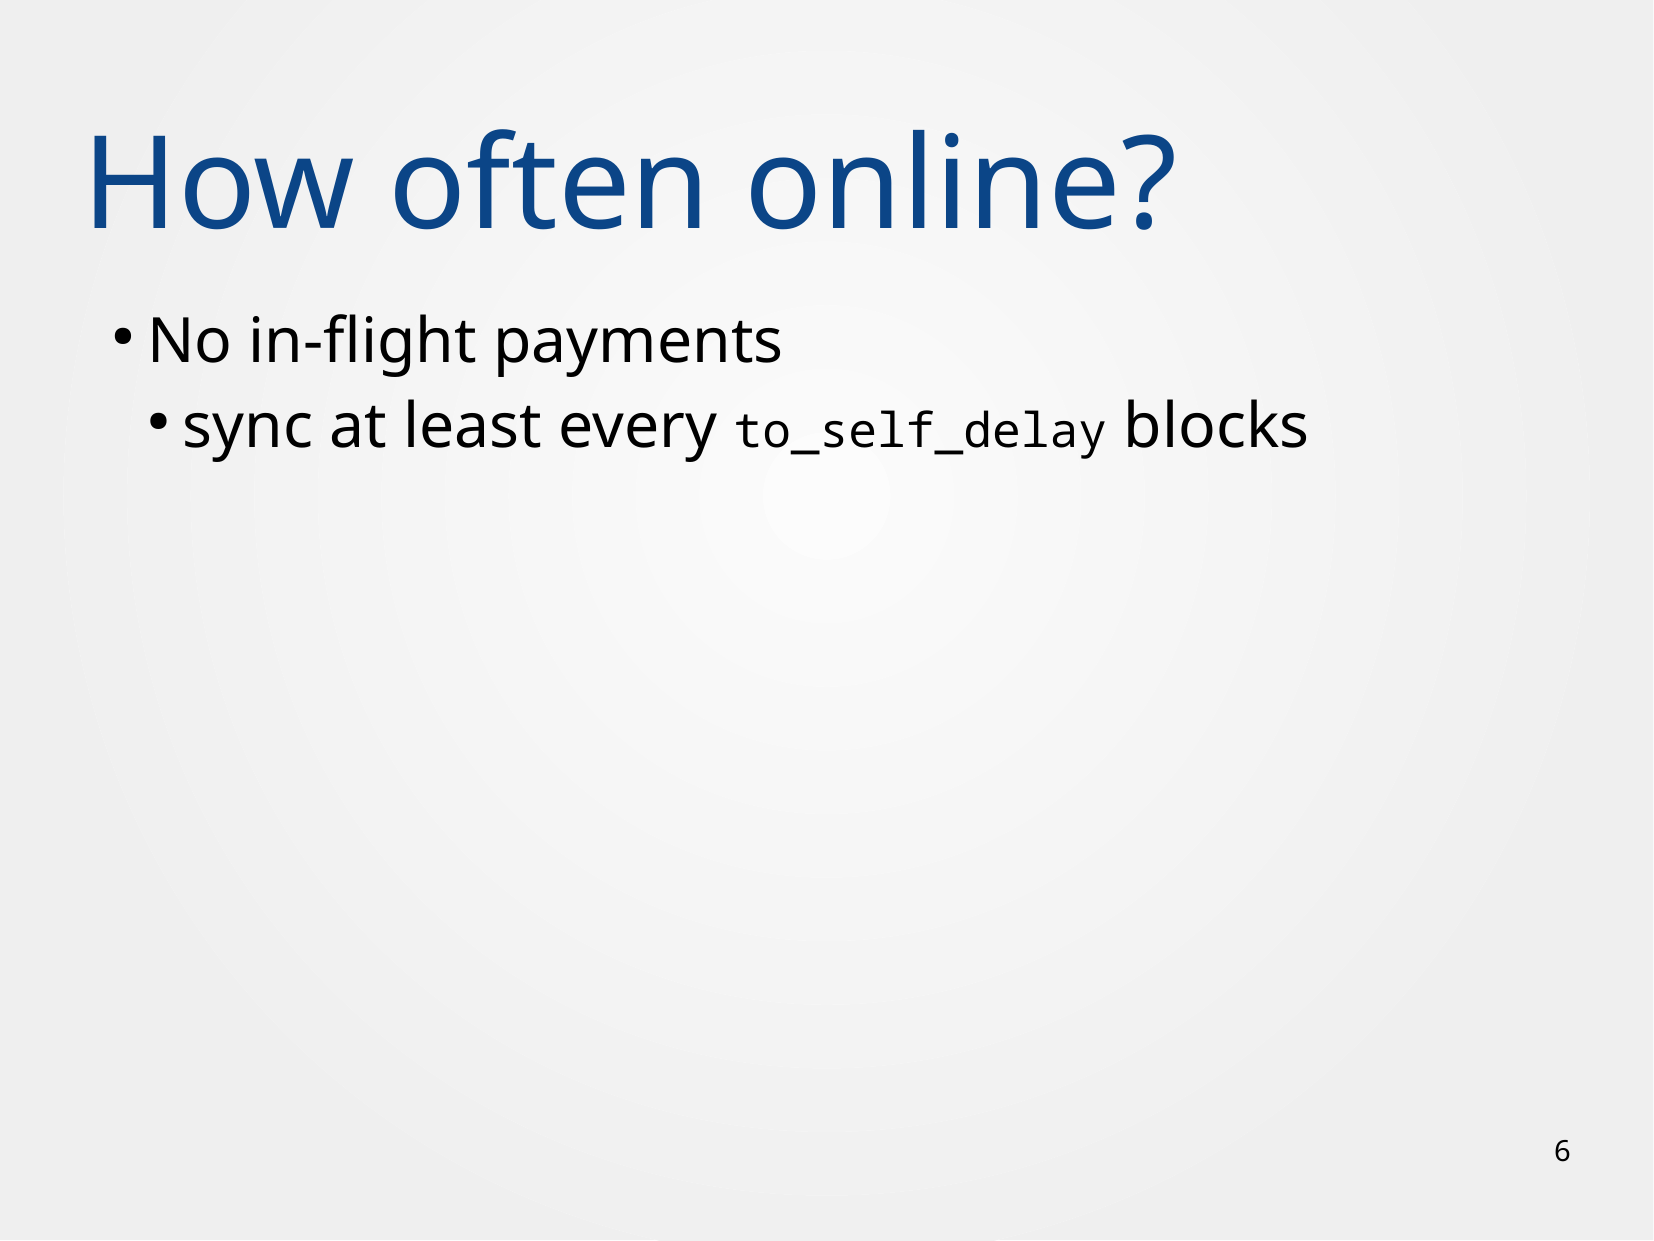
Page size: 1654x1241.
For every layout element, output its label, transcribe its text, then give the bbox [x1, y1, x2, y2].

title How often online? [82, 9, 1572, 267]
text_box No in-flight payments sync at least every to_self_delay blocks [97, 288, 1550, 474]
